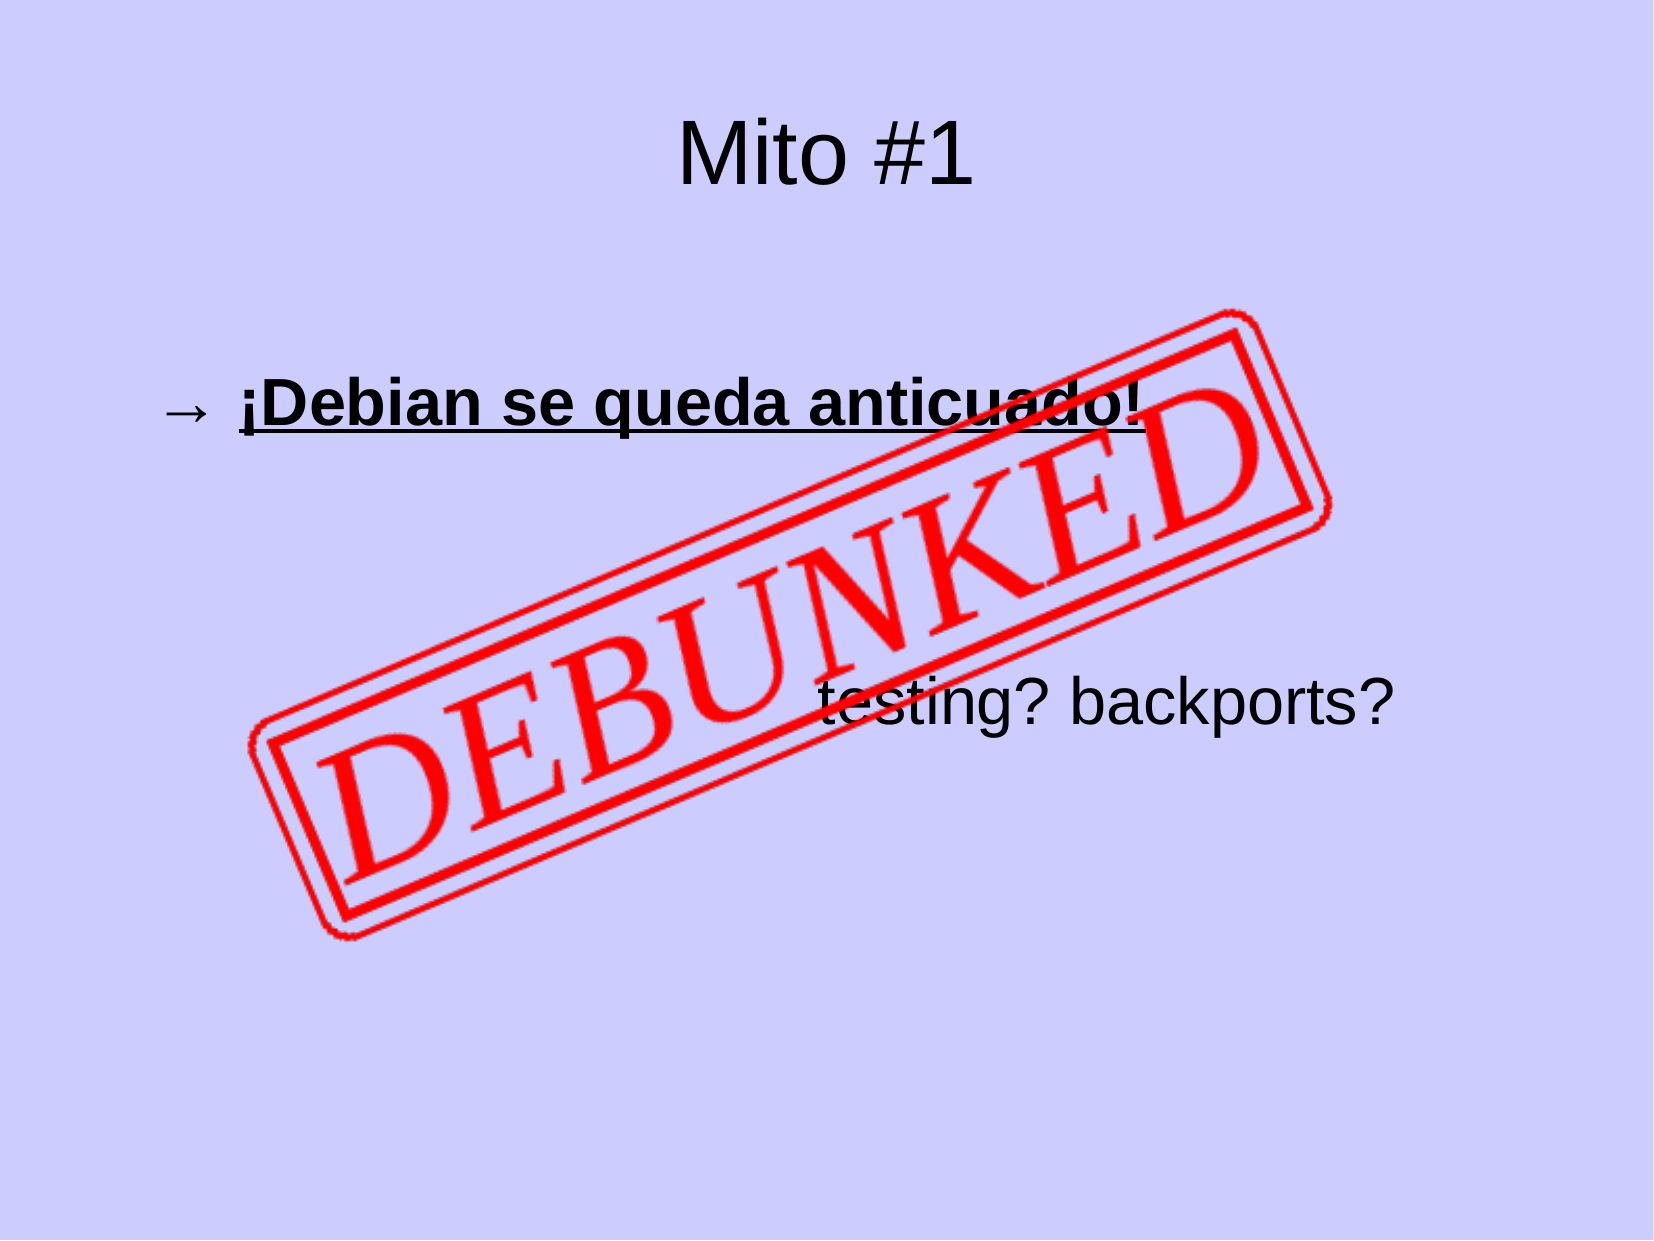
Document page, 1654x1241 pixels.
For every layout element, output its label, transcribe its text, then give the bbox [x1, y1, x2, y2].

title Mito #1 [82, 49, 1571, 257]
list → ¡Debian se queda anticuado! testing? backports? [82, 290, 1571, 1010]
picture [213, 293, 1345, 952]
